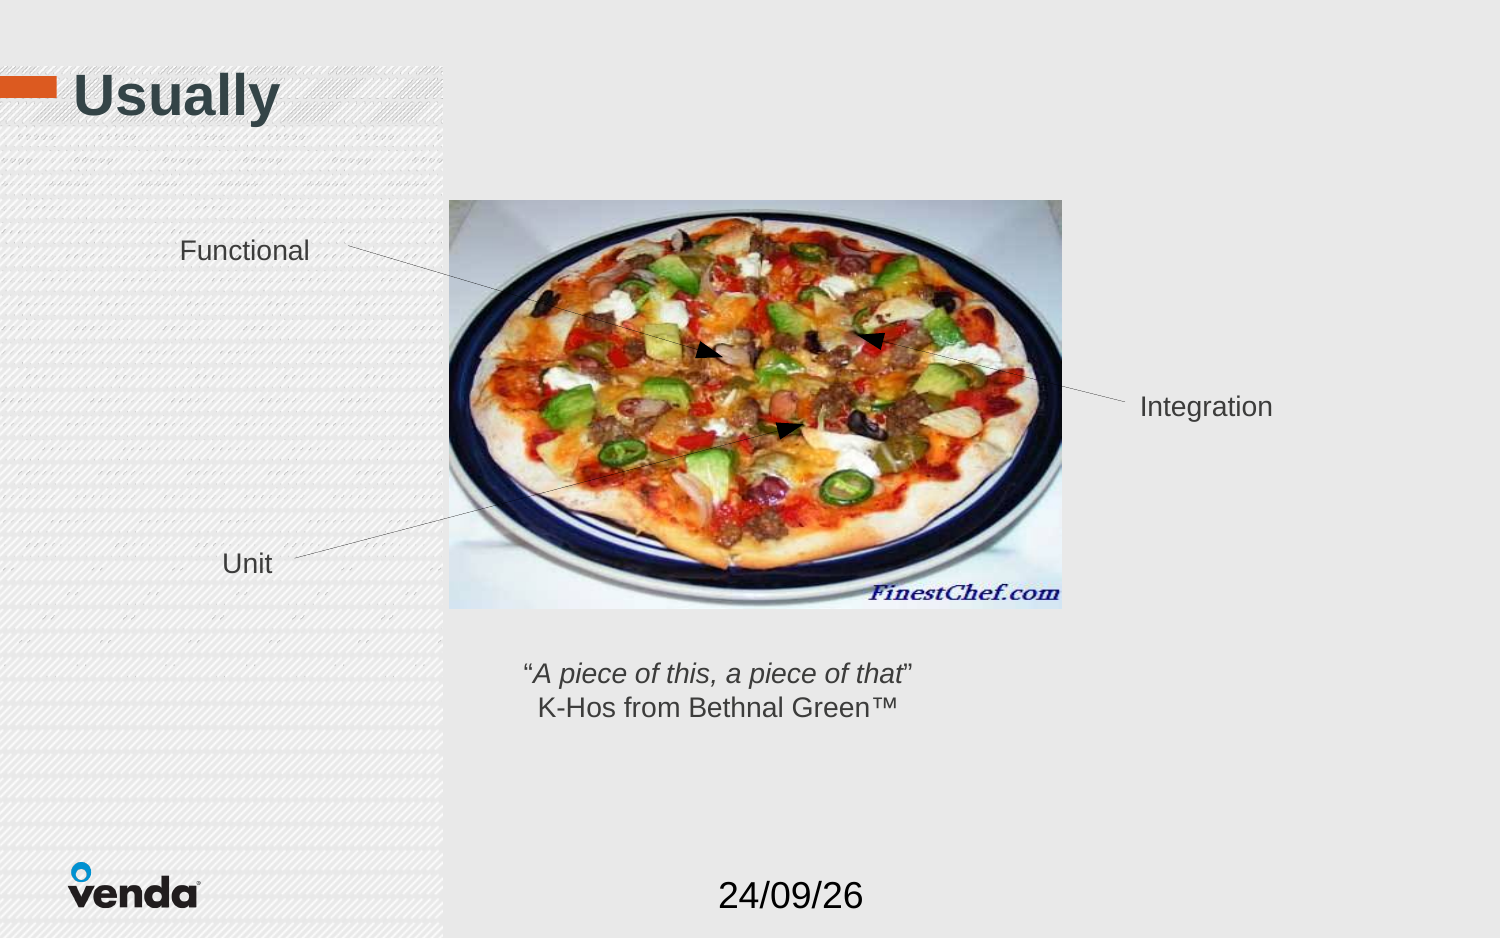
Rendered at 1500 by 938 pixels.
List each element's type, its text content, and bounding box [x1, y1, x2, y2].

text_box Functional [164, 224, 349, 274]
title Usually [59, 65, 1410, 235]
picture [0, 66, 443, 938]
text_box Integration [1125, 381, 1313, 431]
picture [449, 200, 1062, 609]
text_box “A piece of this, a piece of that” K-Hos from Bethnal Green™ [508, 647, 1003, 731]
text_box Unit [207, 537, 295, 587]
